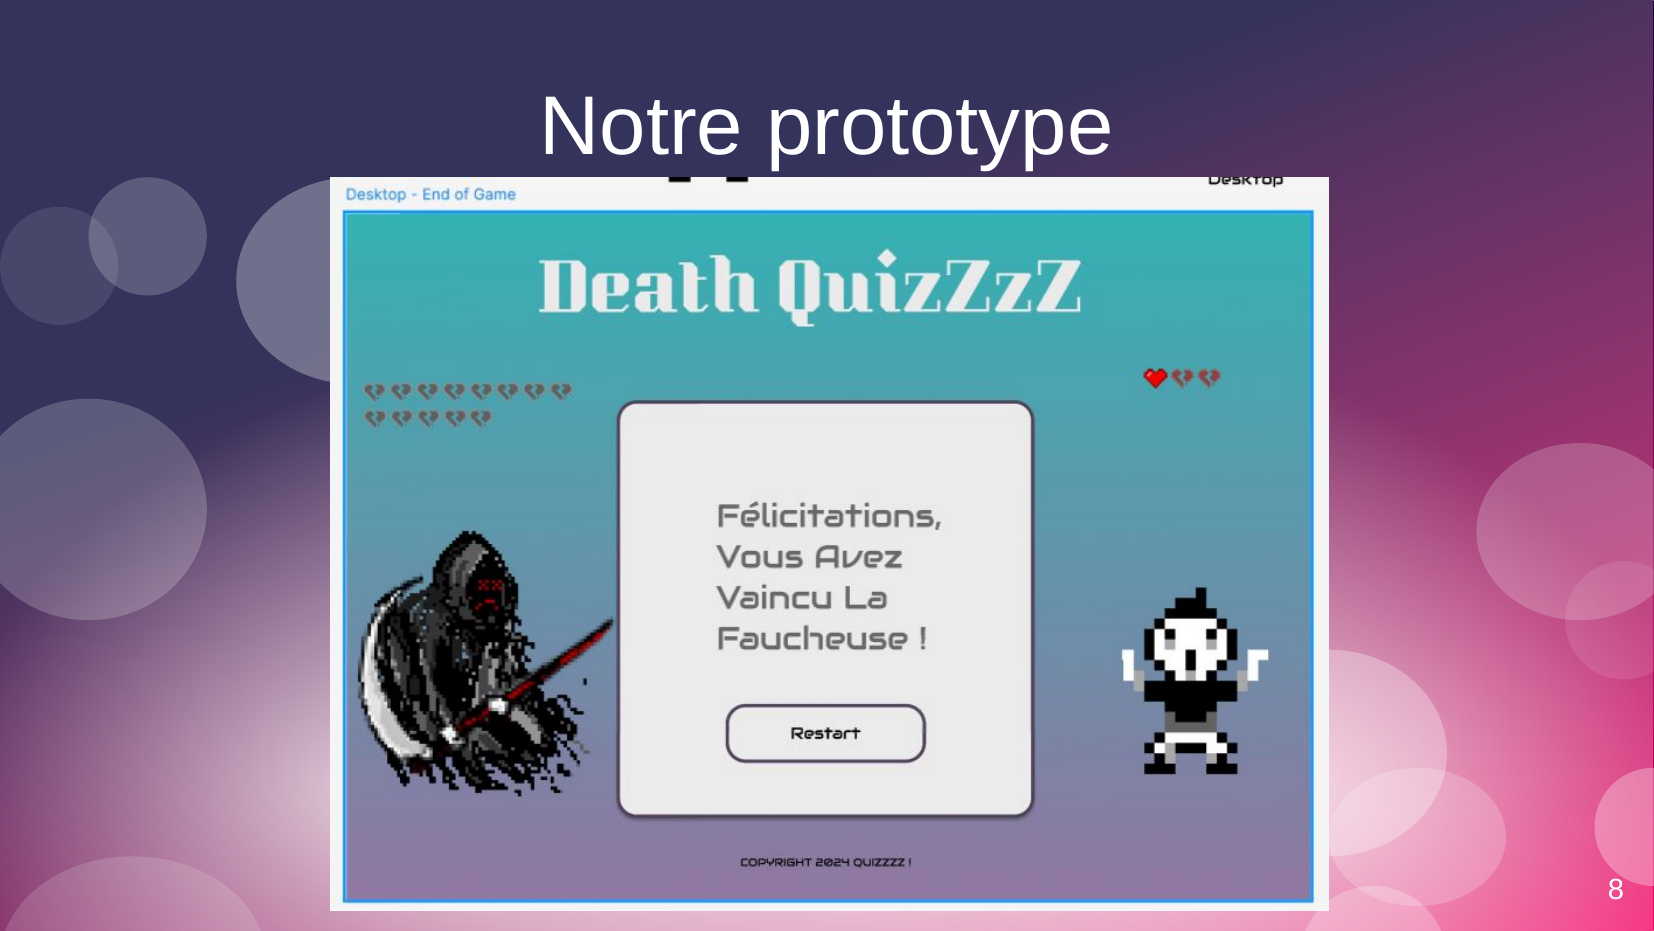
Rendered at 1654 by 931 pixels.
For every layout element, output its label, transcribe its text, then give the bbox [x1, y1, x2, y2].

title Notre prototype [88, 44, 1565, 207]
picture [330, 177, 1329, 911]
